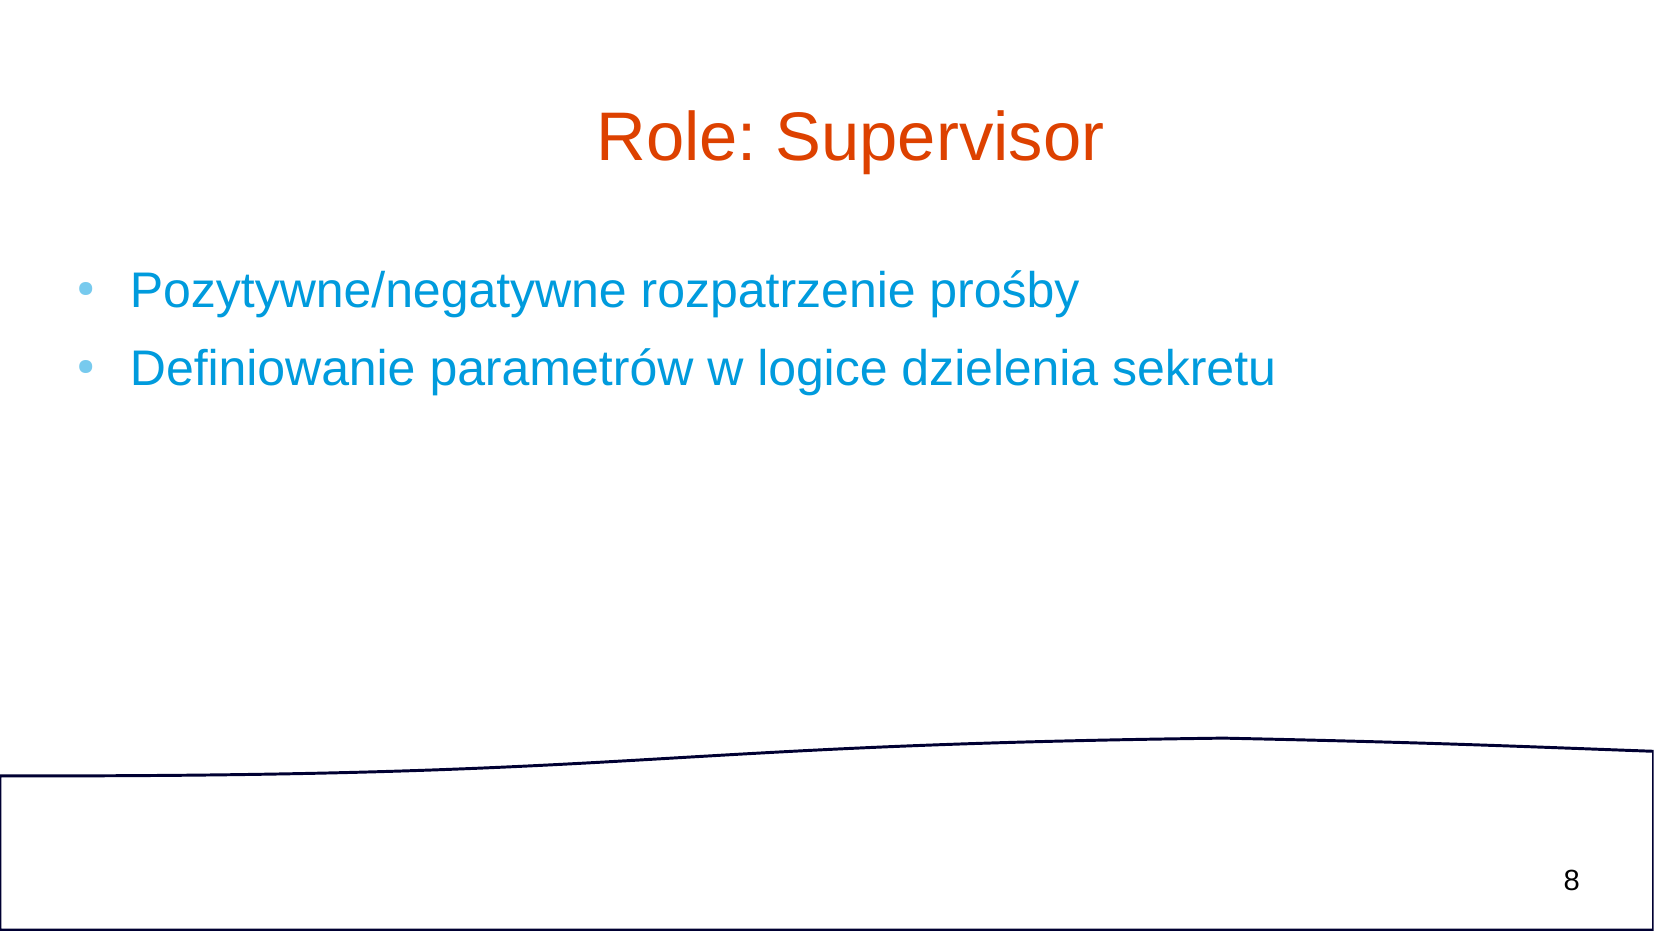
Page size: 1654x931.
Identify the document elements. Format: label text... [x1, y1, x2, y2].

list Pozytywne/negatywne rozpatrzenie prośby Definiowanie parametrów w logice dzielenia sekretu [59, 262, 1595, 529]
title Role: Supervisor [112, 47, 1589, 226]
